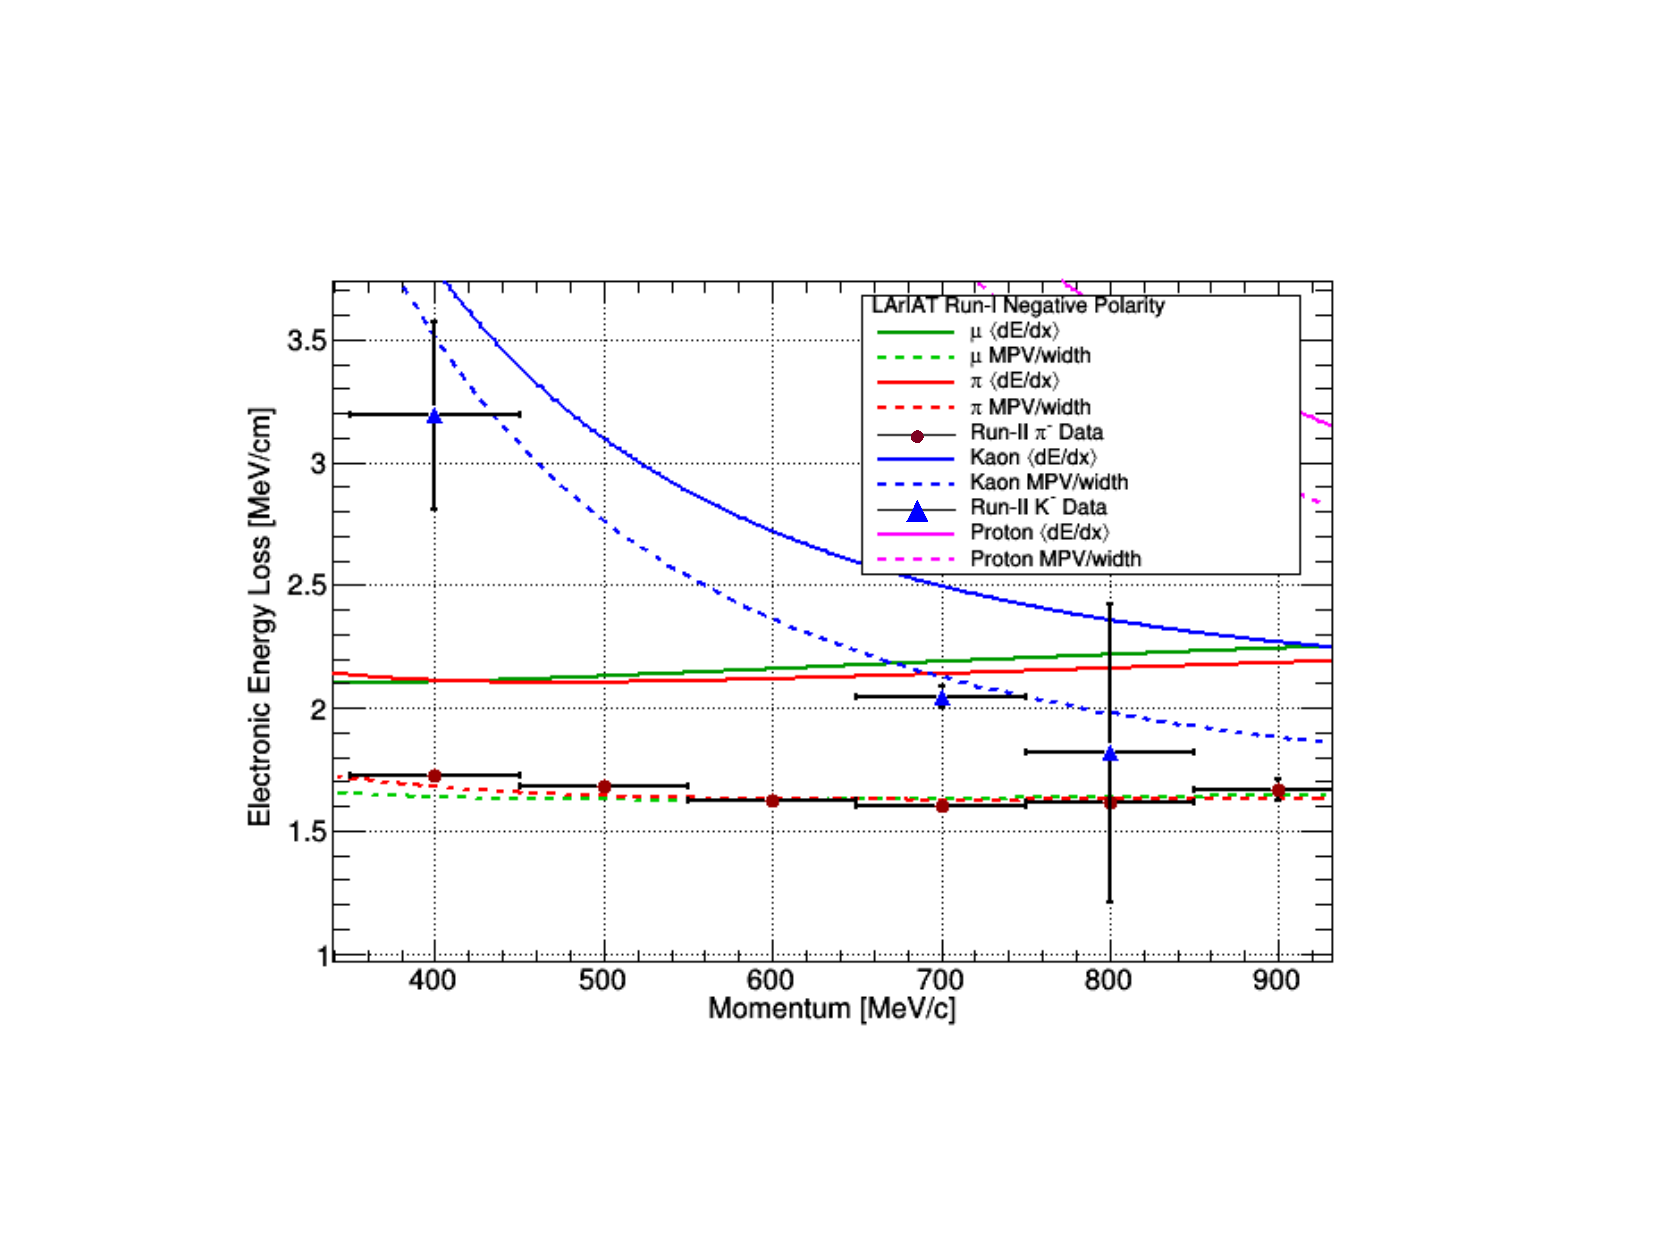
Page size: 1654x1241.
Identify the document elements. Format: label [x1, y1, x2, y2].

text_box [911, 430, 924, 443]
text_box [906, 500, 928, 522]
picture [209, 197, 1457, 1048]
